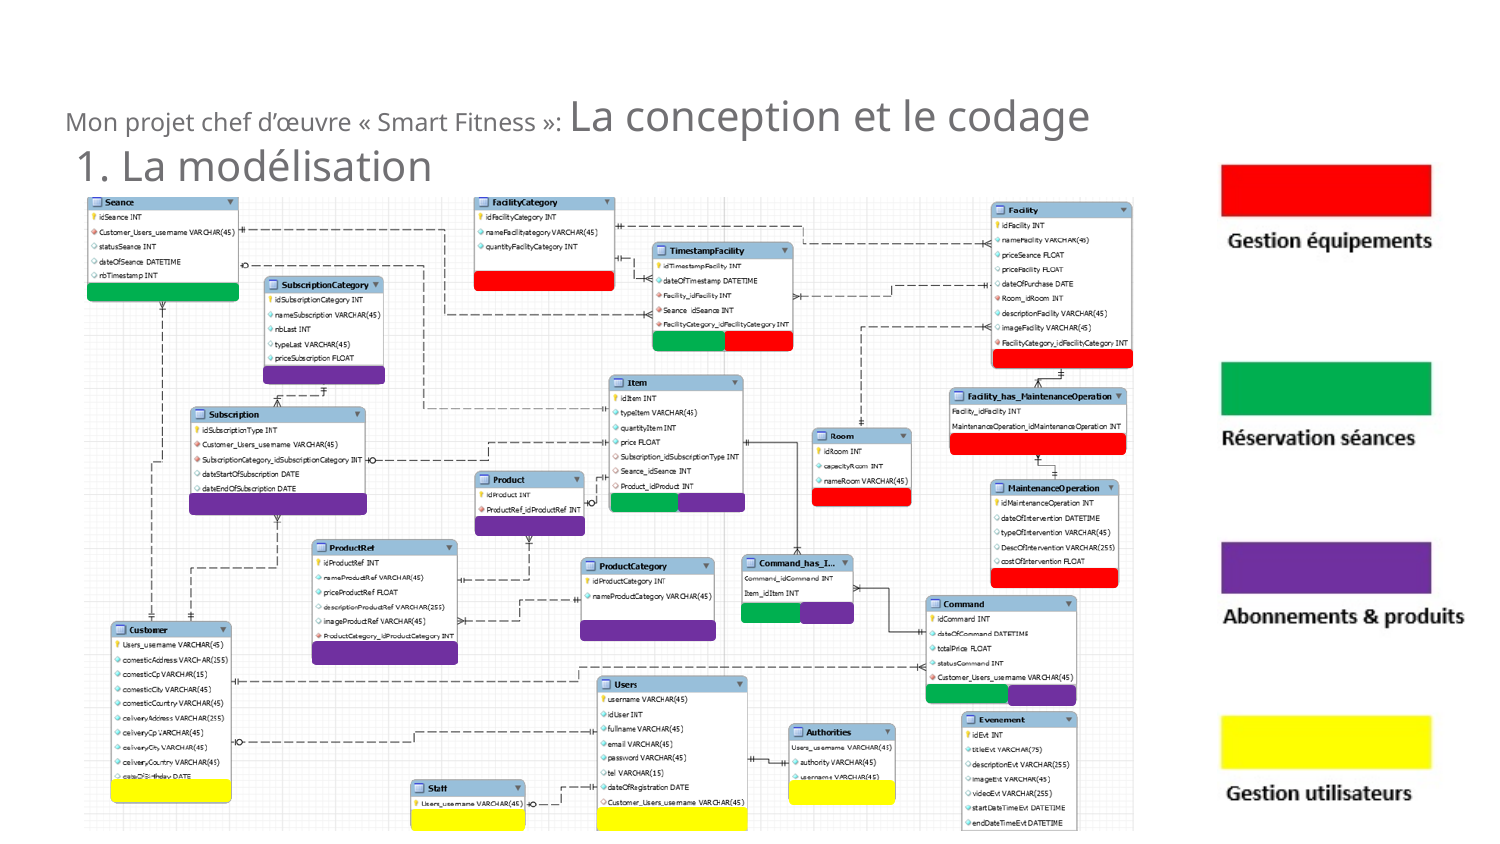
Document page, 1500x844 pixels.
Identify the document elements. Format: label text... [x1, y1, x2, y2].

picture [1217, 162, 1466, 821]
picture [76, 182, 1140, 834]
title Mon projet chef d’œuvre « Smart Fitness »: La conception et le codage 1. La modélisation [64, 89, 1436, 169]
